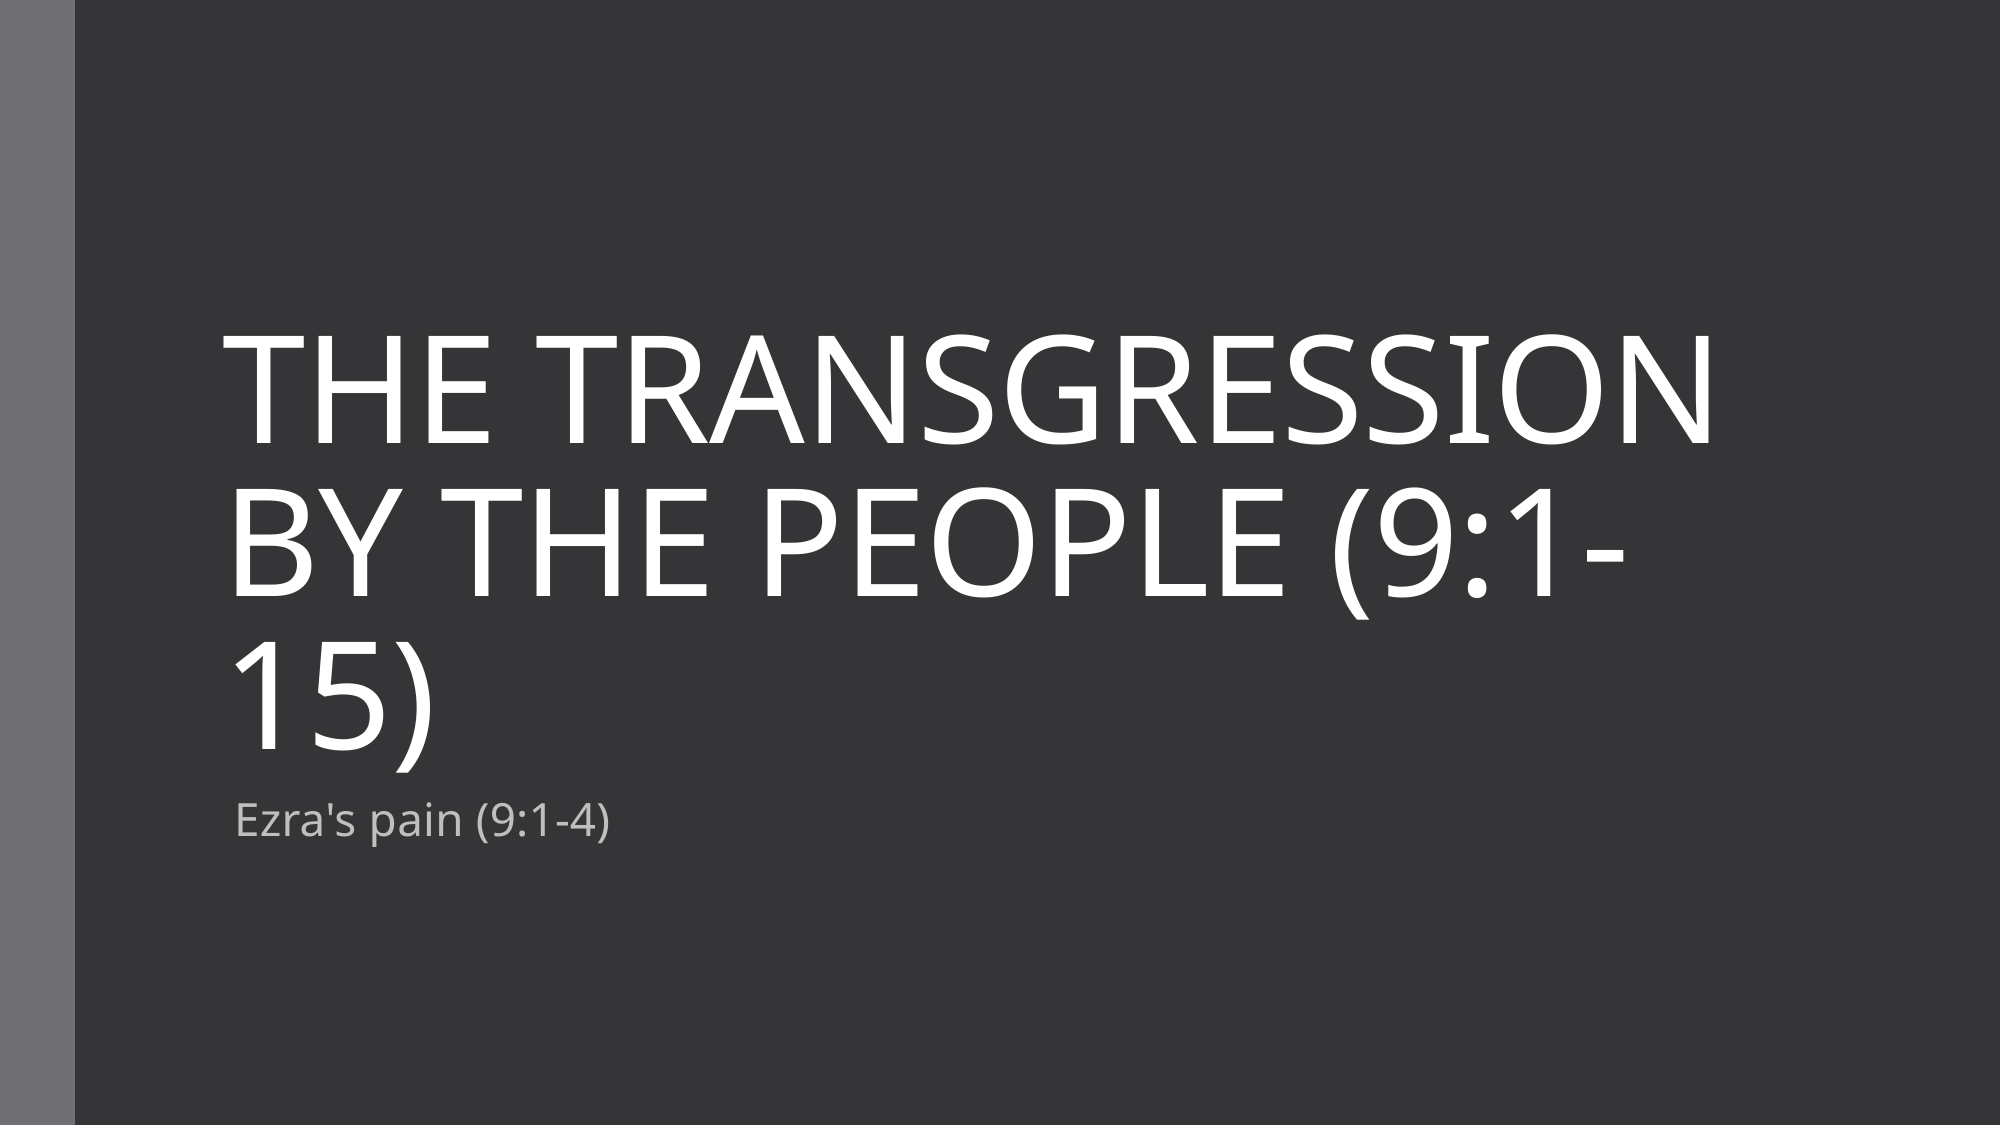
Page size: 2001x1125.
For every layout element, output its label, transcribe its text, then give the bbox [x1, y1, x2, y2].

subtitle Ezra's pain (9:1-4) [206, 787, 1752, 1066]
title THE TRANSGRESSION BY THE PEOPLE (9:1-15) [206, 124, 1752, 787]
